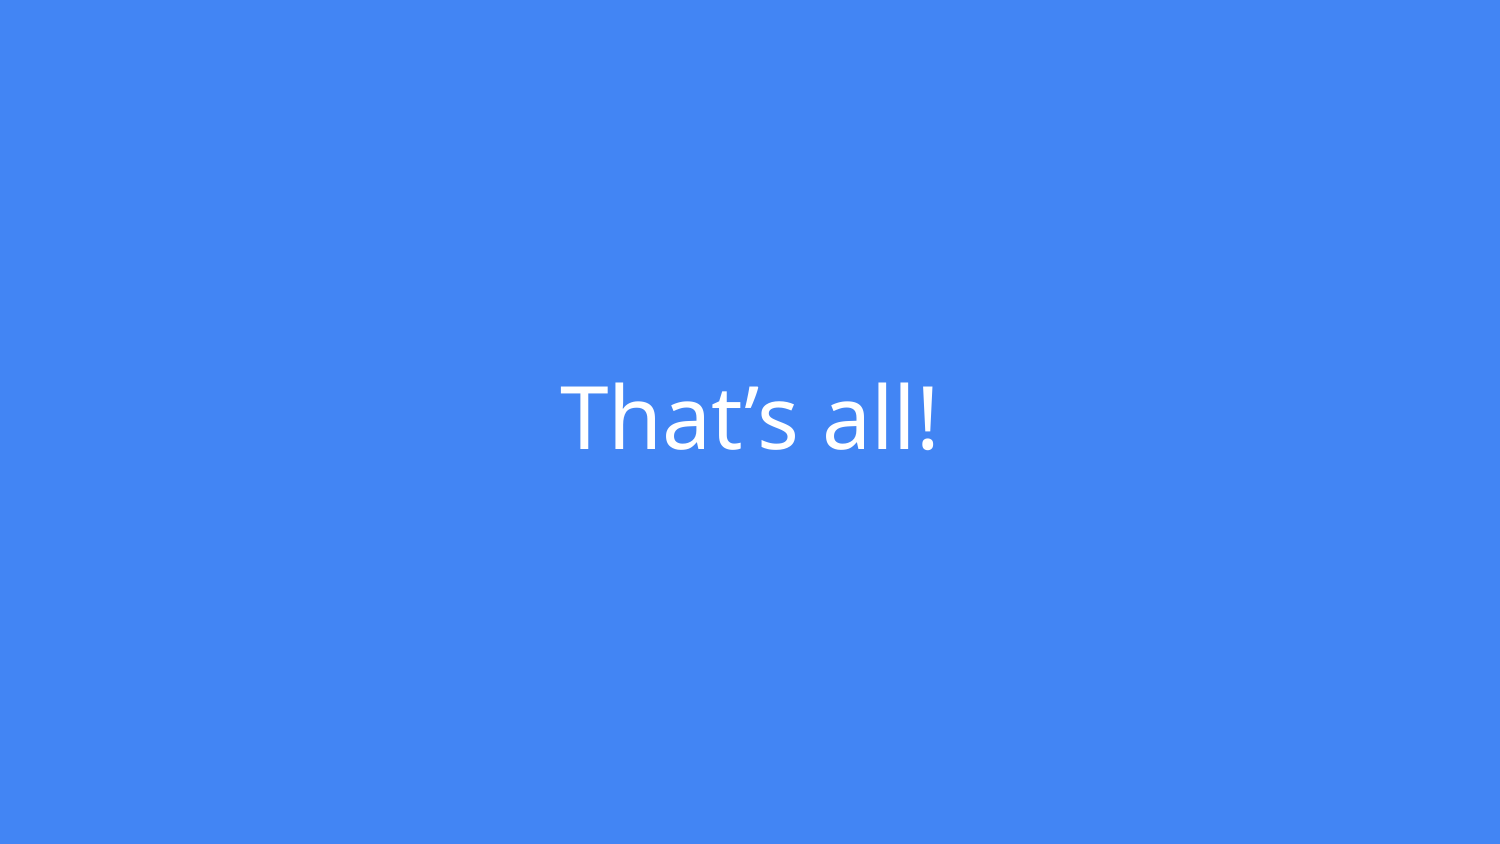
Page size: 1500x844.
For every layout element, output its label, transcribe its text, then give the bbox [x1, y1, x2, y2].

title That’s all! [75, 58, 1425, 771]
